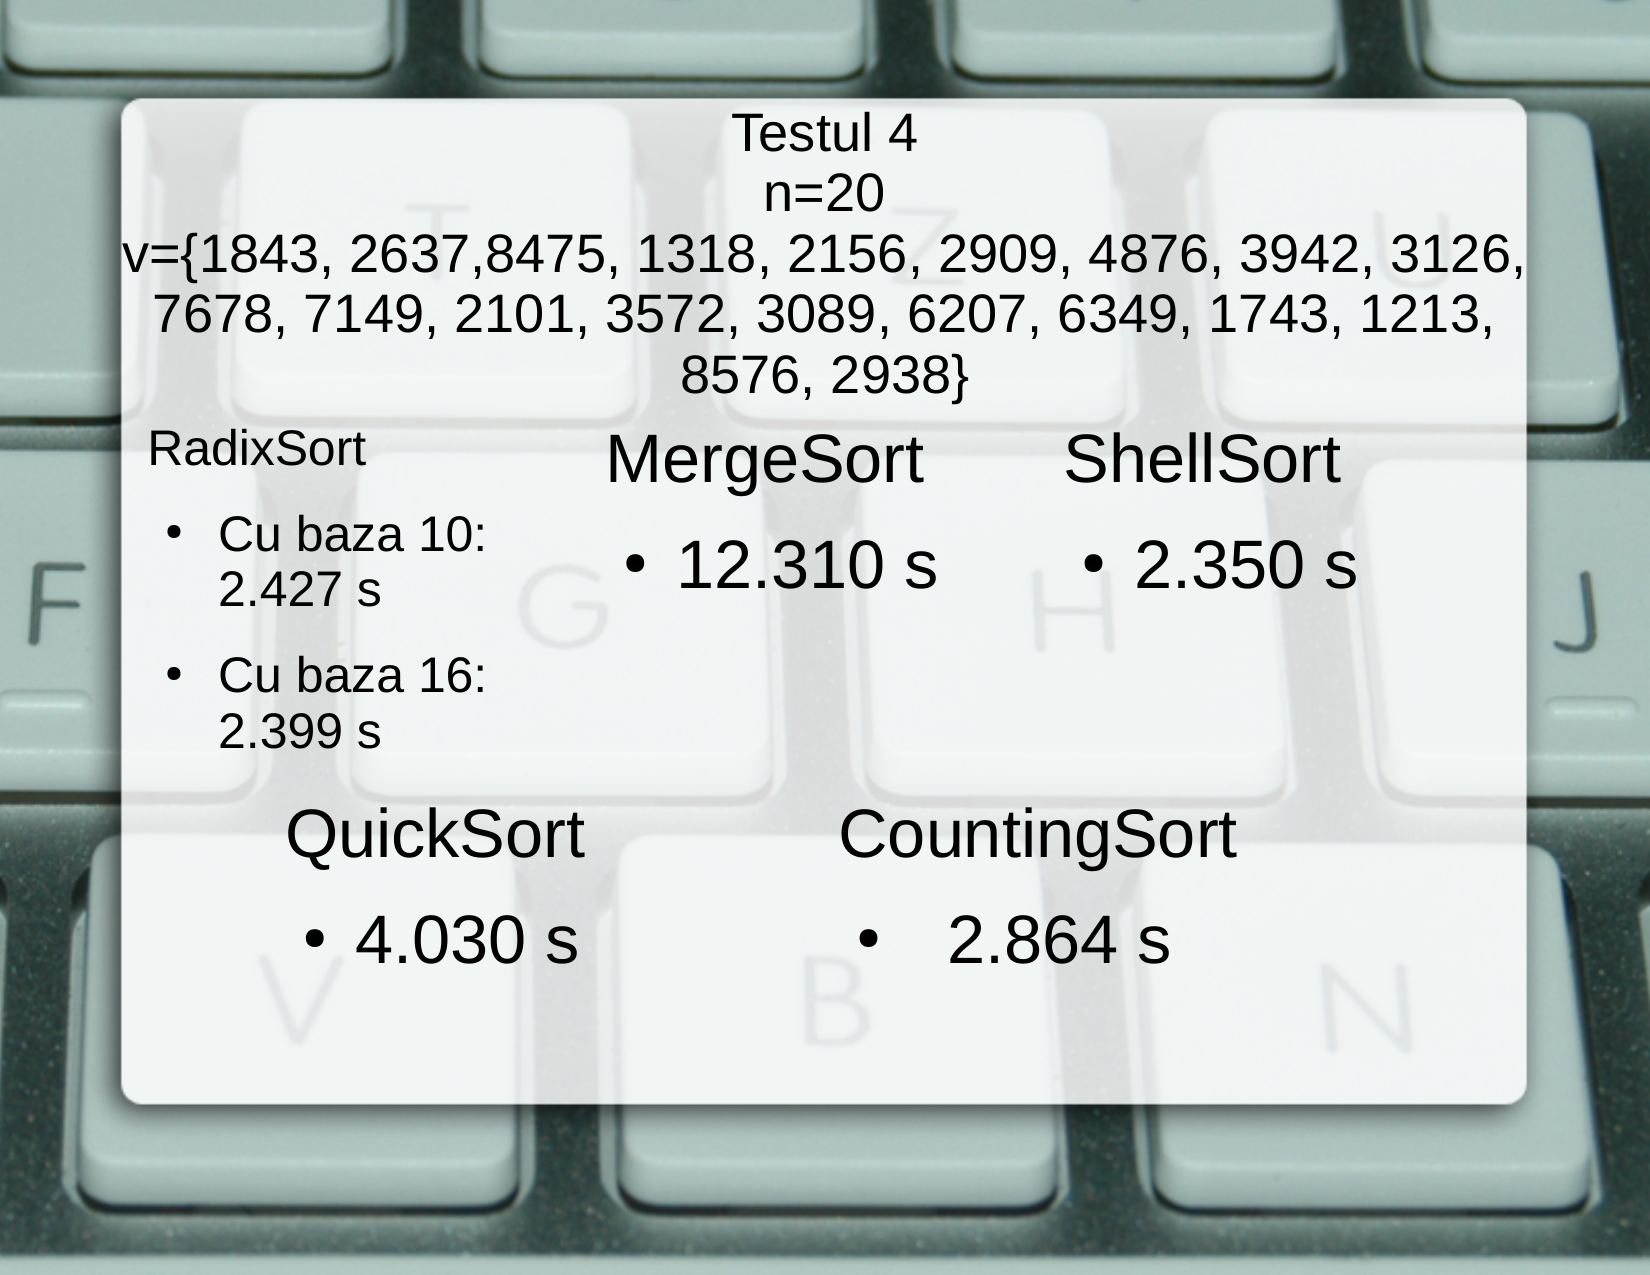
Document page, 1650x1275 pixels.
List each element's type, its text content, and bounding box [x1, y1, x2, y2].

title Testul 4 n=20 v={1843, 2637,8475, 1318, 2156, 2909, 4876, 3942, 3126, 7678, 7149, 2101, 3572, 3089, 6207, 6349, 1743, 1213, 8576, 2938} [120, 85, 1531, 422]
list CountingSort 2.864 s [838, 795, 1426, 1143]
picture [0, 0, 1650, 1275]
list ShellSort 2.350 s [1063, 420, 1501, 712]
list MergeSort 12.310 s [605, 420, 1042, 712]
list QuickSort 4.030 s [285, 795, 722, 1143]
list RadixSort Cu baza 10: 2.427 s Cu baza 16: 2.399 s [147, 420, 584, 760]
